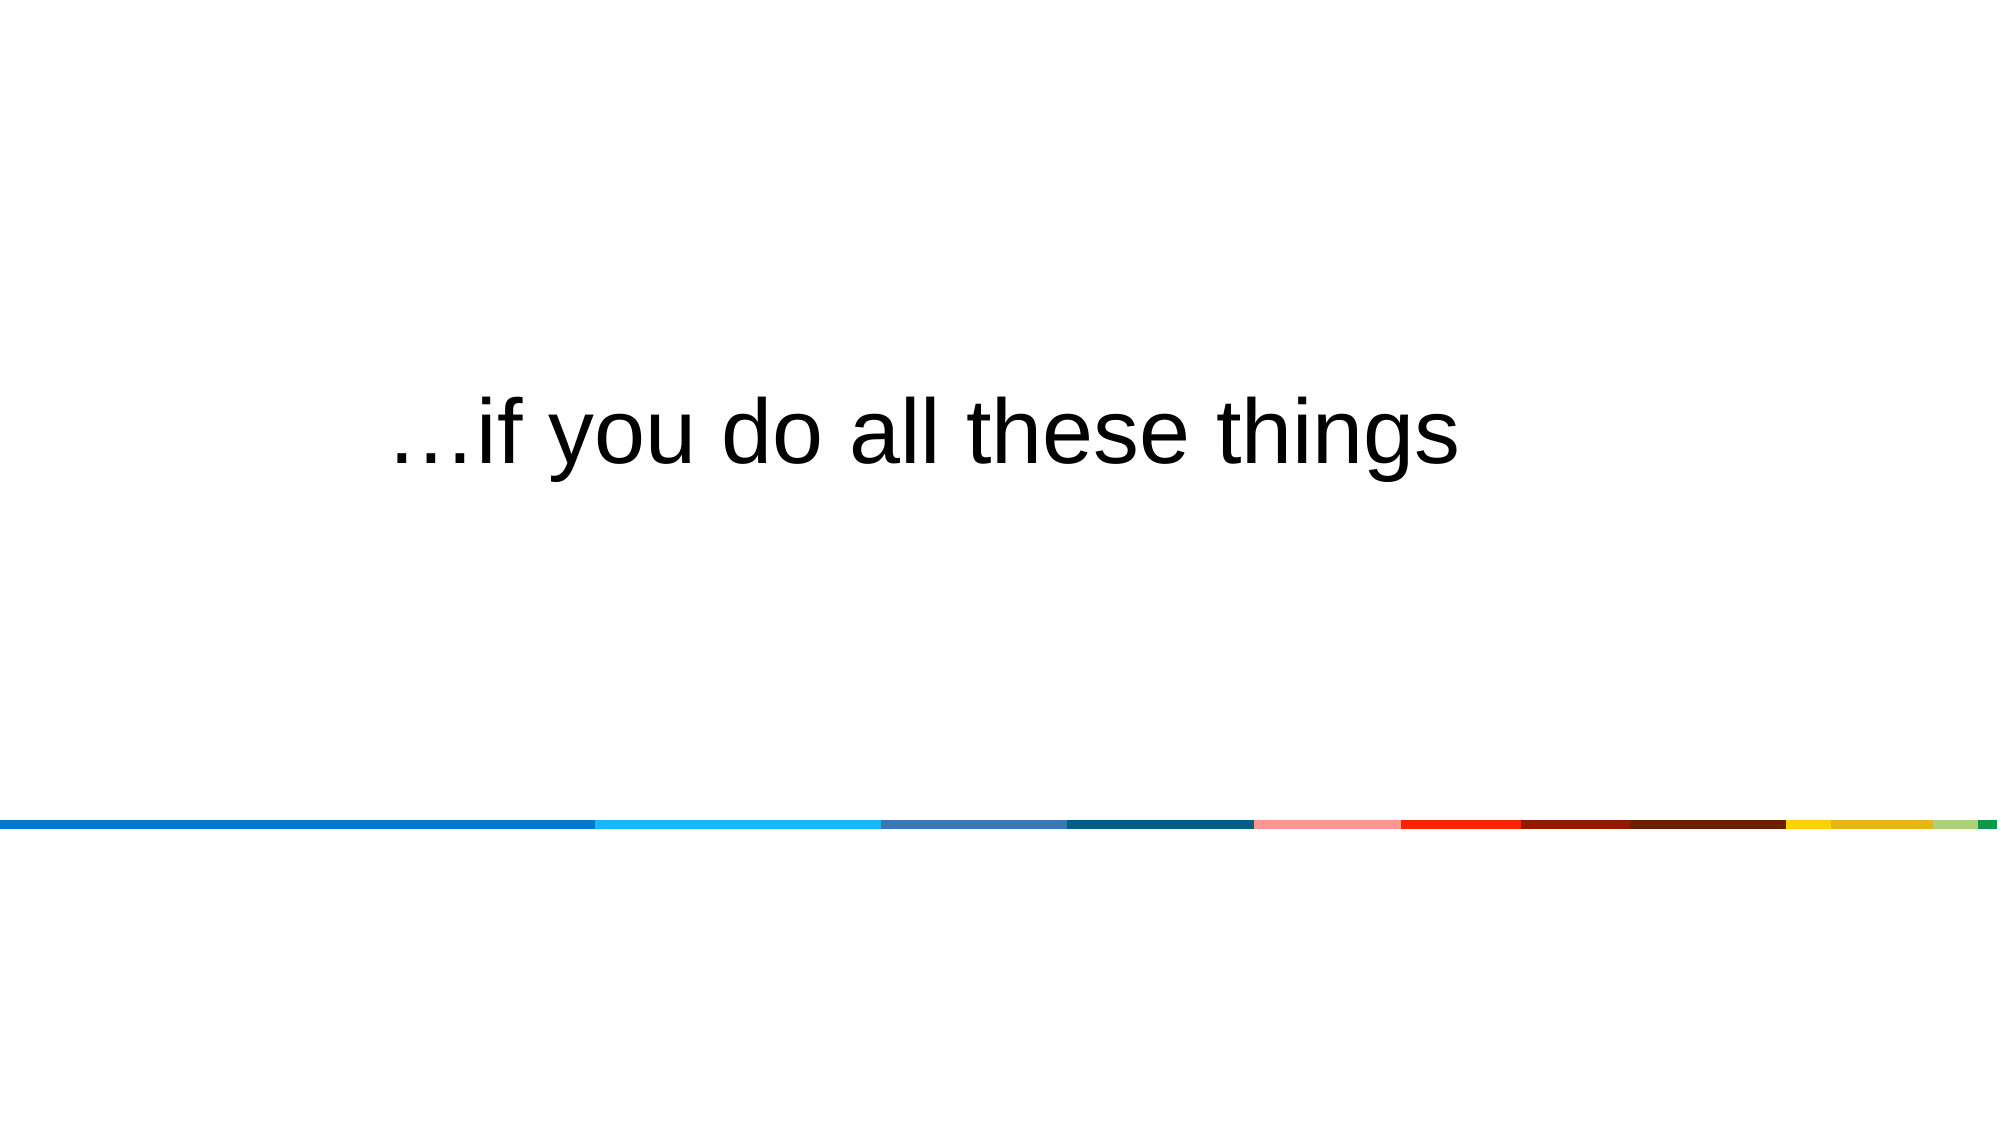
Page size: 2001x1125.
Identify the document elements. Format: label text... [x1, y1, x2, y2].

text_box …if you do all these things [61, 324, 1787, 543]
text_box [0, 820, 1997, 829]
